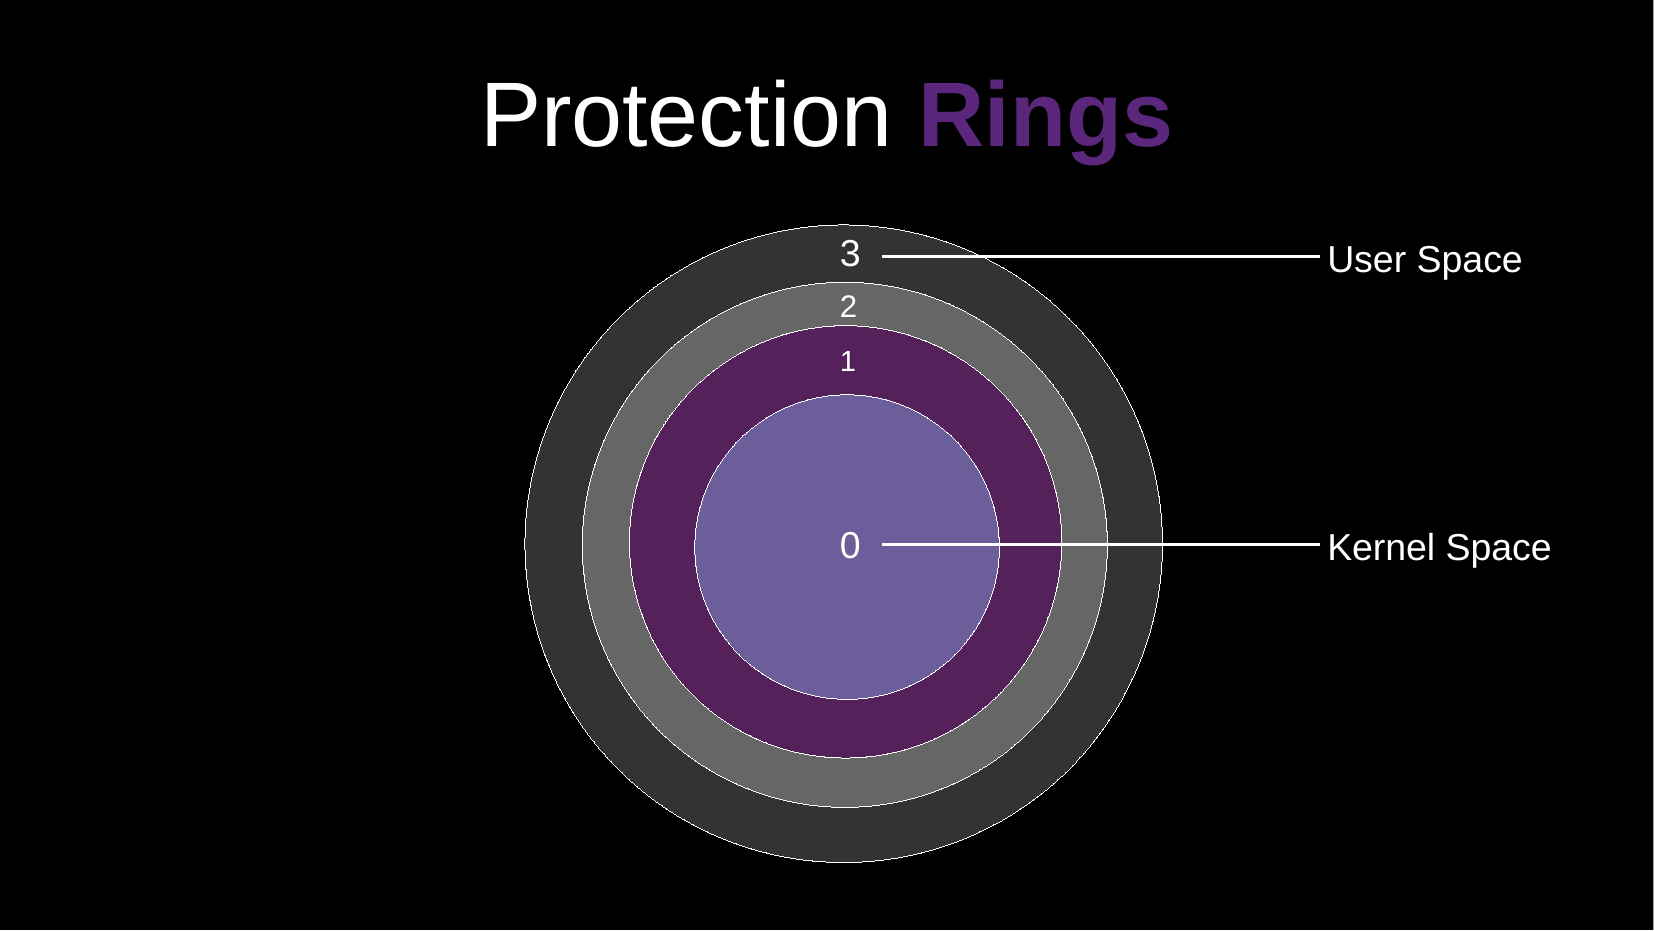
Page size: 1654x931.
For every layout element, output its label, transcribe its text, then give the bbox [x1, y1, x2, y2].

text_box [524, 225, 1163, 863]
text_box 0 [825, 517, 863, 575]
text_box Kernel Space [1312, 519, 1613, 595]
text_box 2 [825, 282, 863, 337]
text_box 3 [825, 225, 863, 282]
text_box 1 [825, 337, 863, 386]
text_box User Space [1312, 230, 1613, 306]
title Protection Rings [82, 37, 1571, 193]
